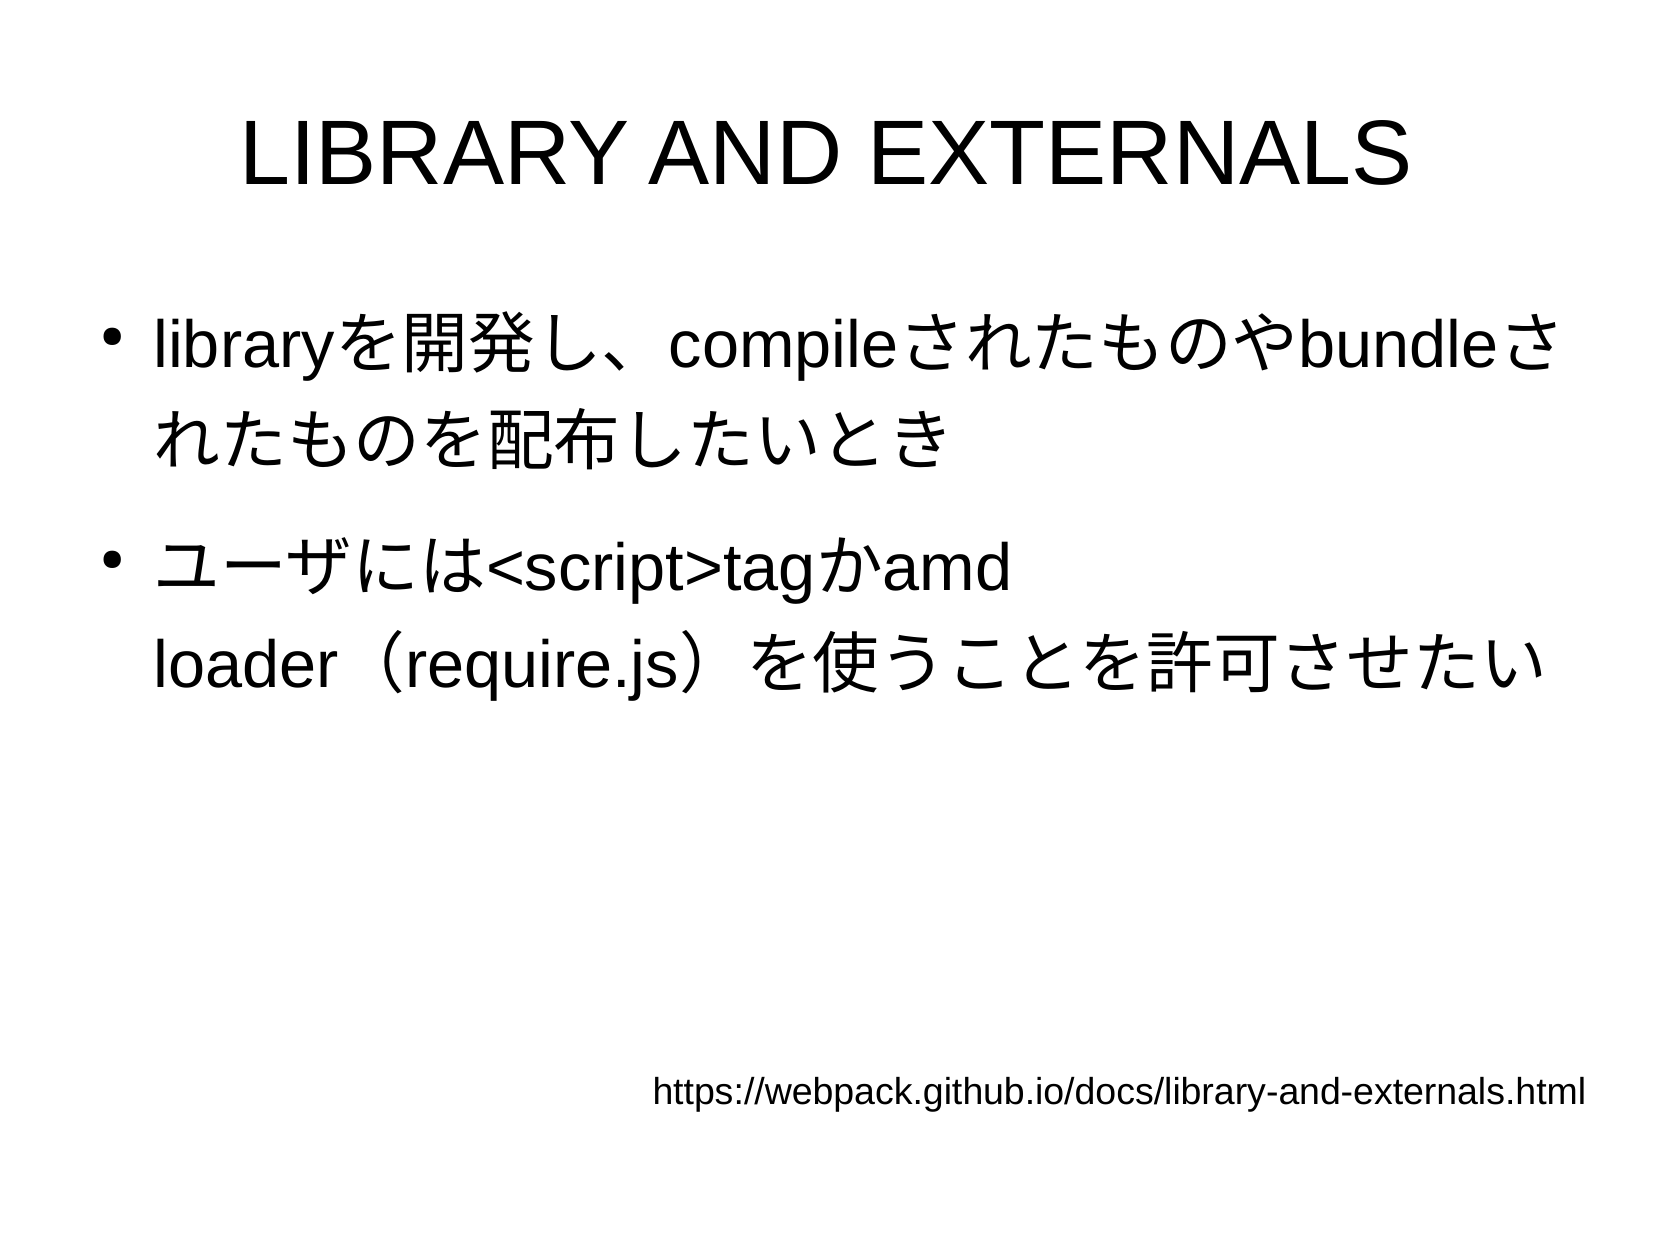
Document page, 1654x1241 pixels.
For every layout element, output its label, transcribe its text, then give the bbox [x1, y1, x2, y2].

title LIBRARY AND EXTERNALS [82, 49, 1571, 257]
text_box https://webpack.github.io/docs/library-and-externals.html [637, 1062, 1602, 1120]
list libraryを開発し、compileされたものやbundleされたものを配布したいとき ユーザには<script>tagかamd loader（require.js）を使うことを許可させたい [82, 290, 1571, 1010]
